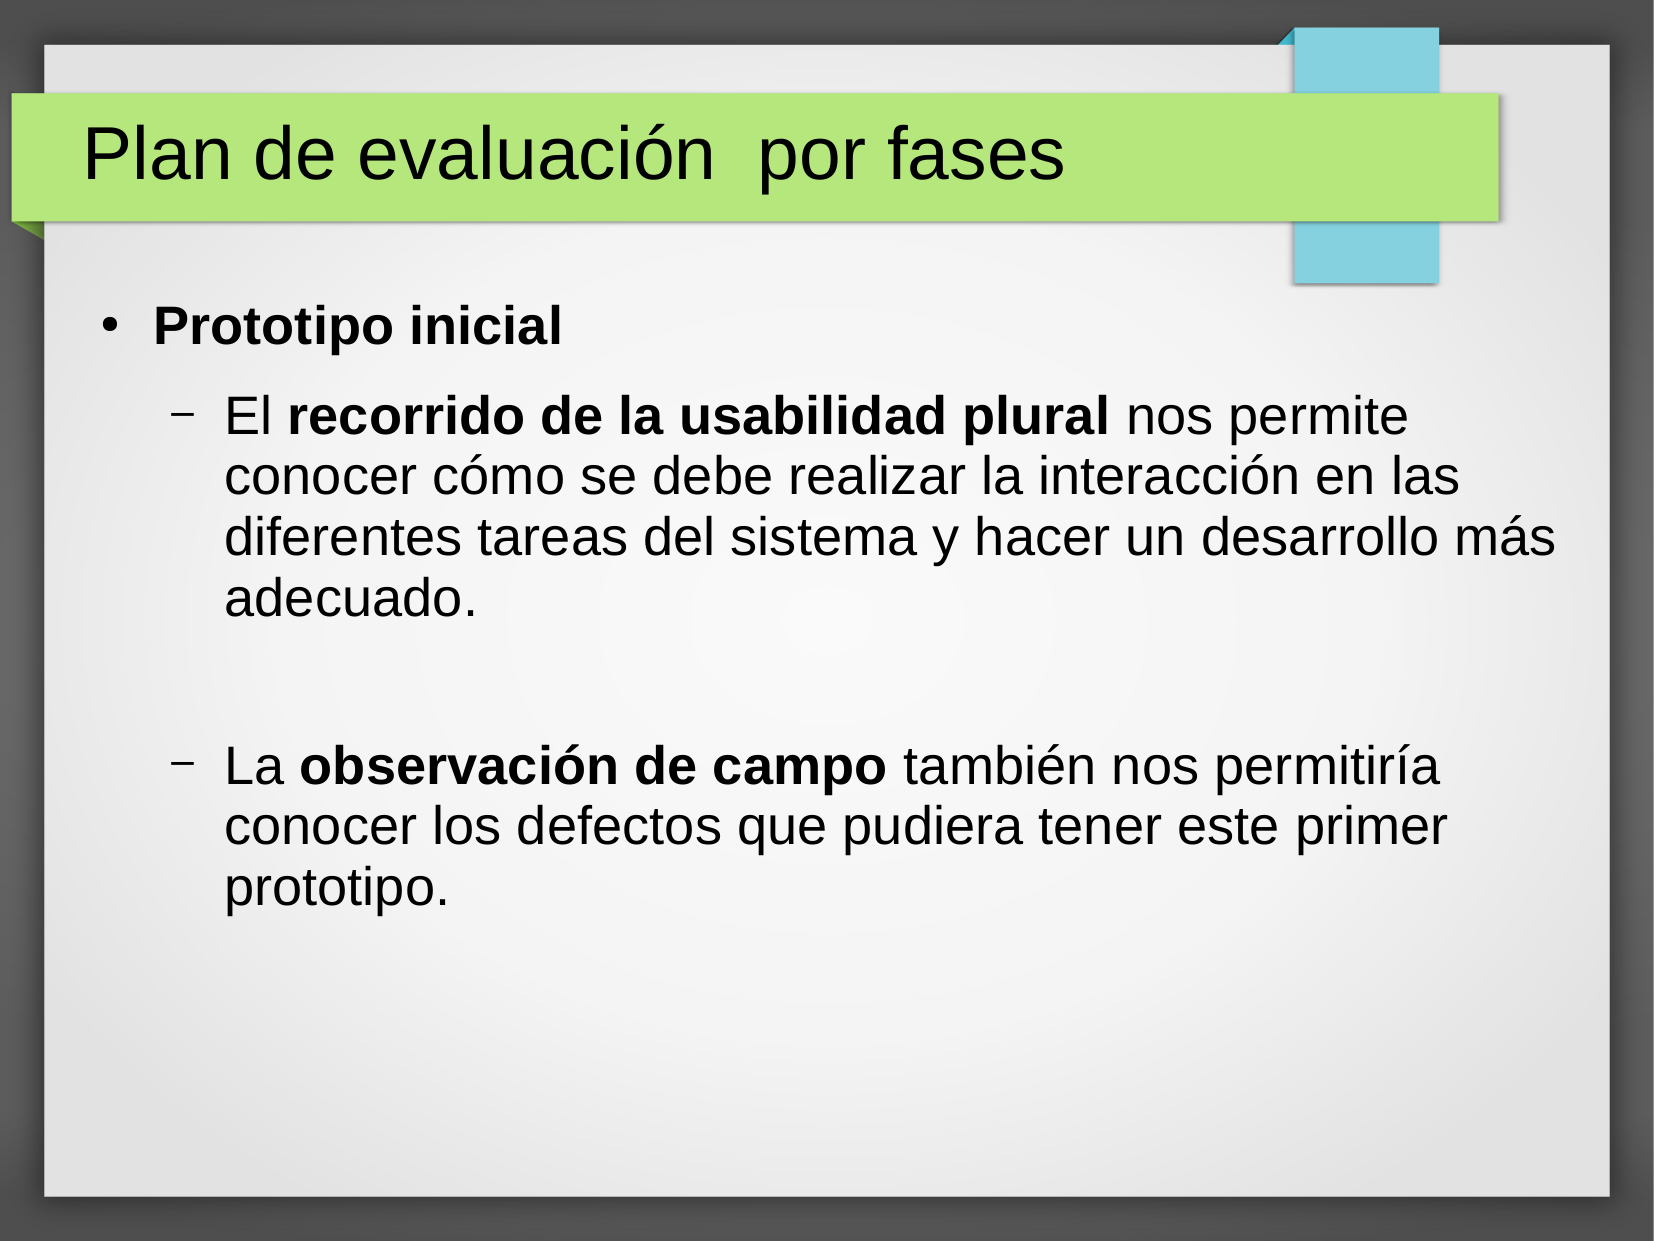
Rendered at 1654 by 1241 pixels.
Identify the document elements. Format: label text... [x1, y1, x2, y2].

list Prototipo inicial El recorrido de la usabilidad plural nos permite conocer cómo se debe realizar la interacción en las diferentes tareas del sistema y hacer un desarrollo más adecuado. La observación de campo también nos permitiría conocer los defectos que pudiera tener este primer prototipo. [82, 295, 1571, 1015]
picture [0, 0, 1654, 1241]
title Plan de evaluación por fases [82, 94, 1264, 213]
